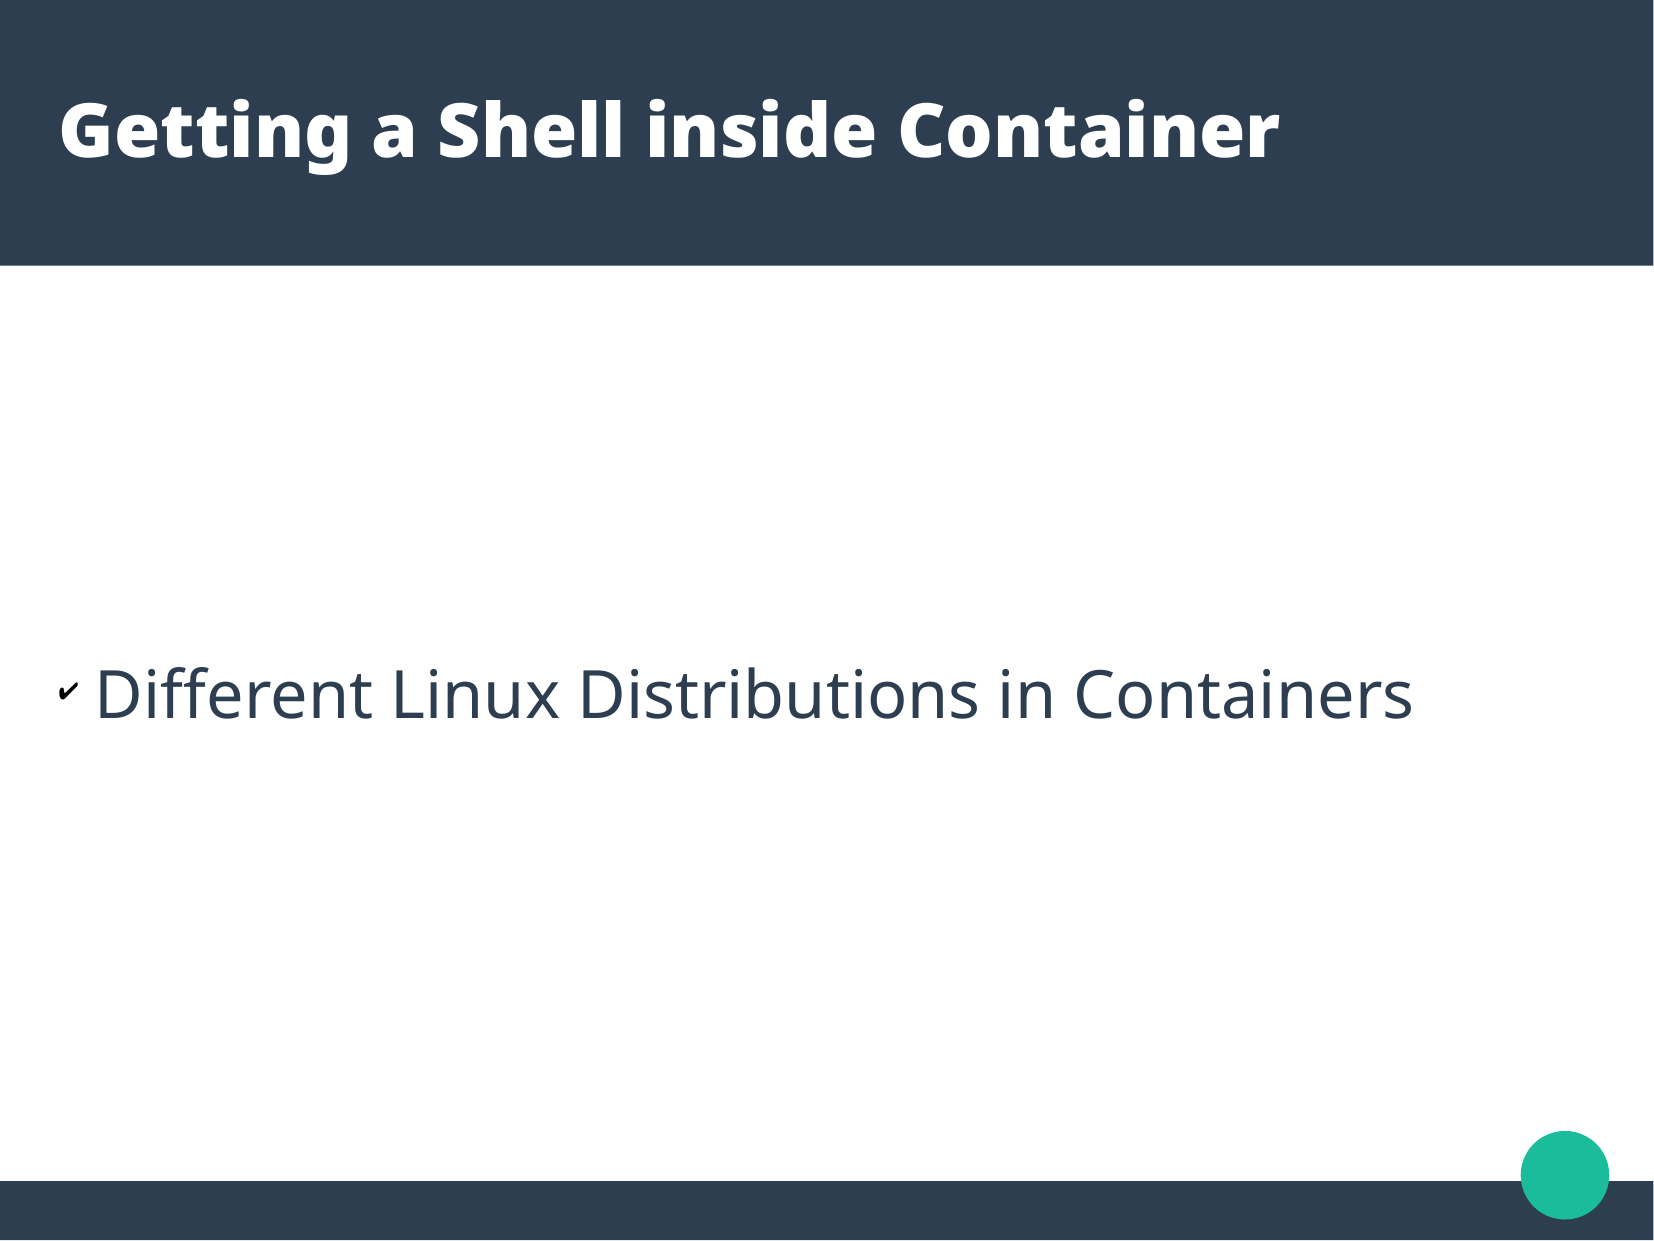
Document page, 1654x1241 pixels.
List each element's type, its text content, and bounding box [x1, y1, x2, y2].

subtitle Different Linux Distributions in Containers [59, 291, 1595, 1186]
title Getting a Shell inside Container [59, 40, 1595, 216]
